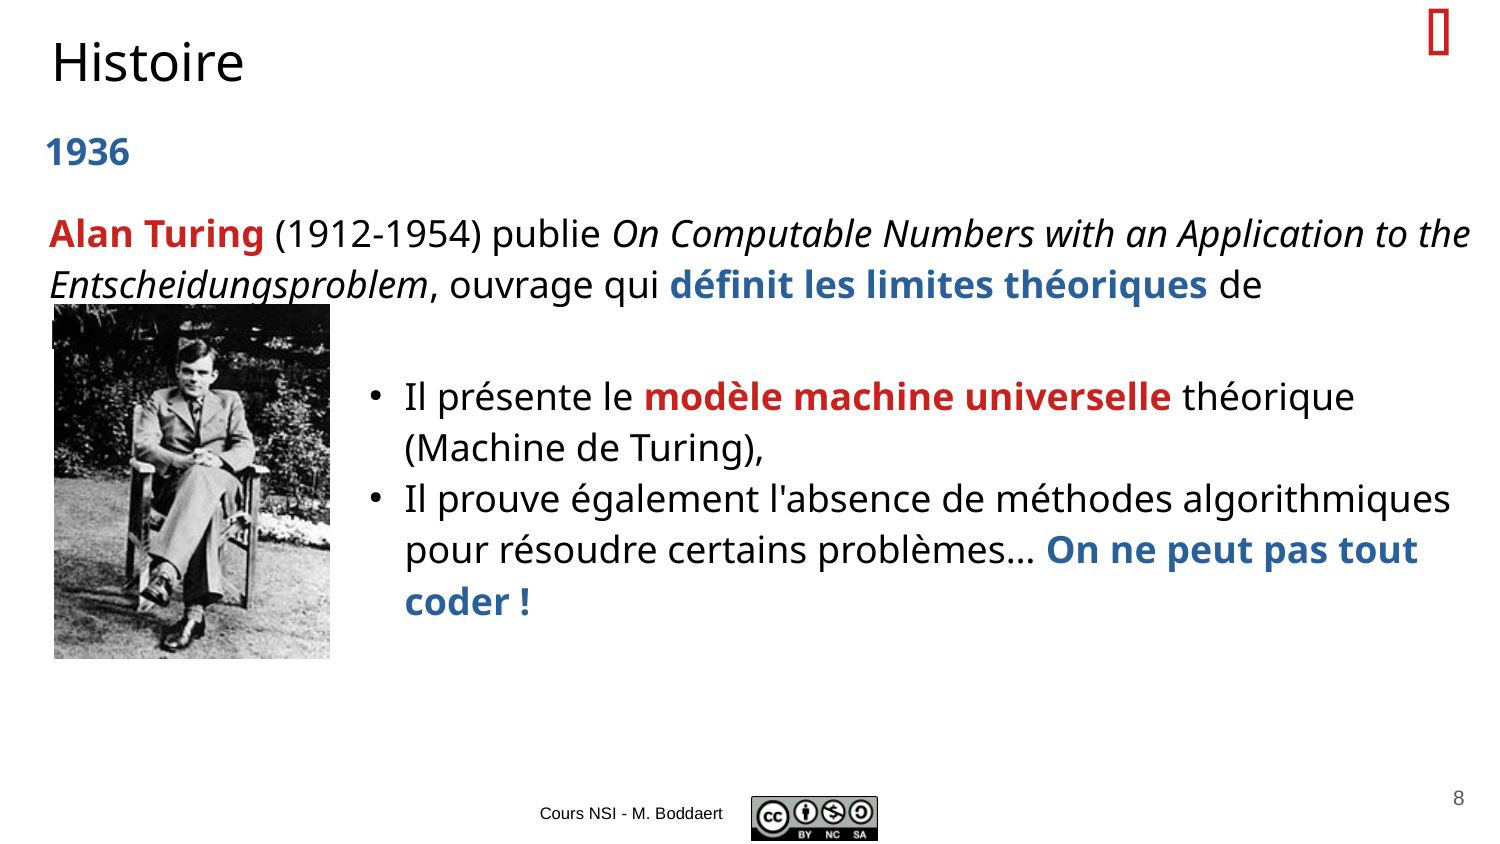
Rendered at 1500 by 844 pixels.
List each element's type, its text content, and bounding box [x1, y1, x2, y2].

picture [54, 304, 330, 659]
text_box Il présente le modèle machine universelle théorique (Machine de Turing), Il prouve également l'absence de méthodes algorithmiques pour résoudre certains problèmes… On ne peut pas tout coder ! [354, 363, 1500, 553]
slide_number <numéro> [1389, 764, 1480, 830]
title Histoire [51, 13, 1449, 108]
text_box Alan Turing (1912-1954) publie On Computable Numbers with an Application to the Entscheidungsproblem, ouvrage qui définit les limites théoriques de l’informatique. [34, 200, 1500, 346]
text_box  [1412, 0, 1500, 90]
text_box 1936 [29, 120, 1477, 178]
picture [751, 796, 878, 841]
